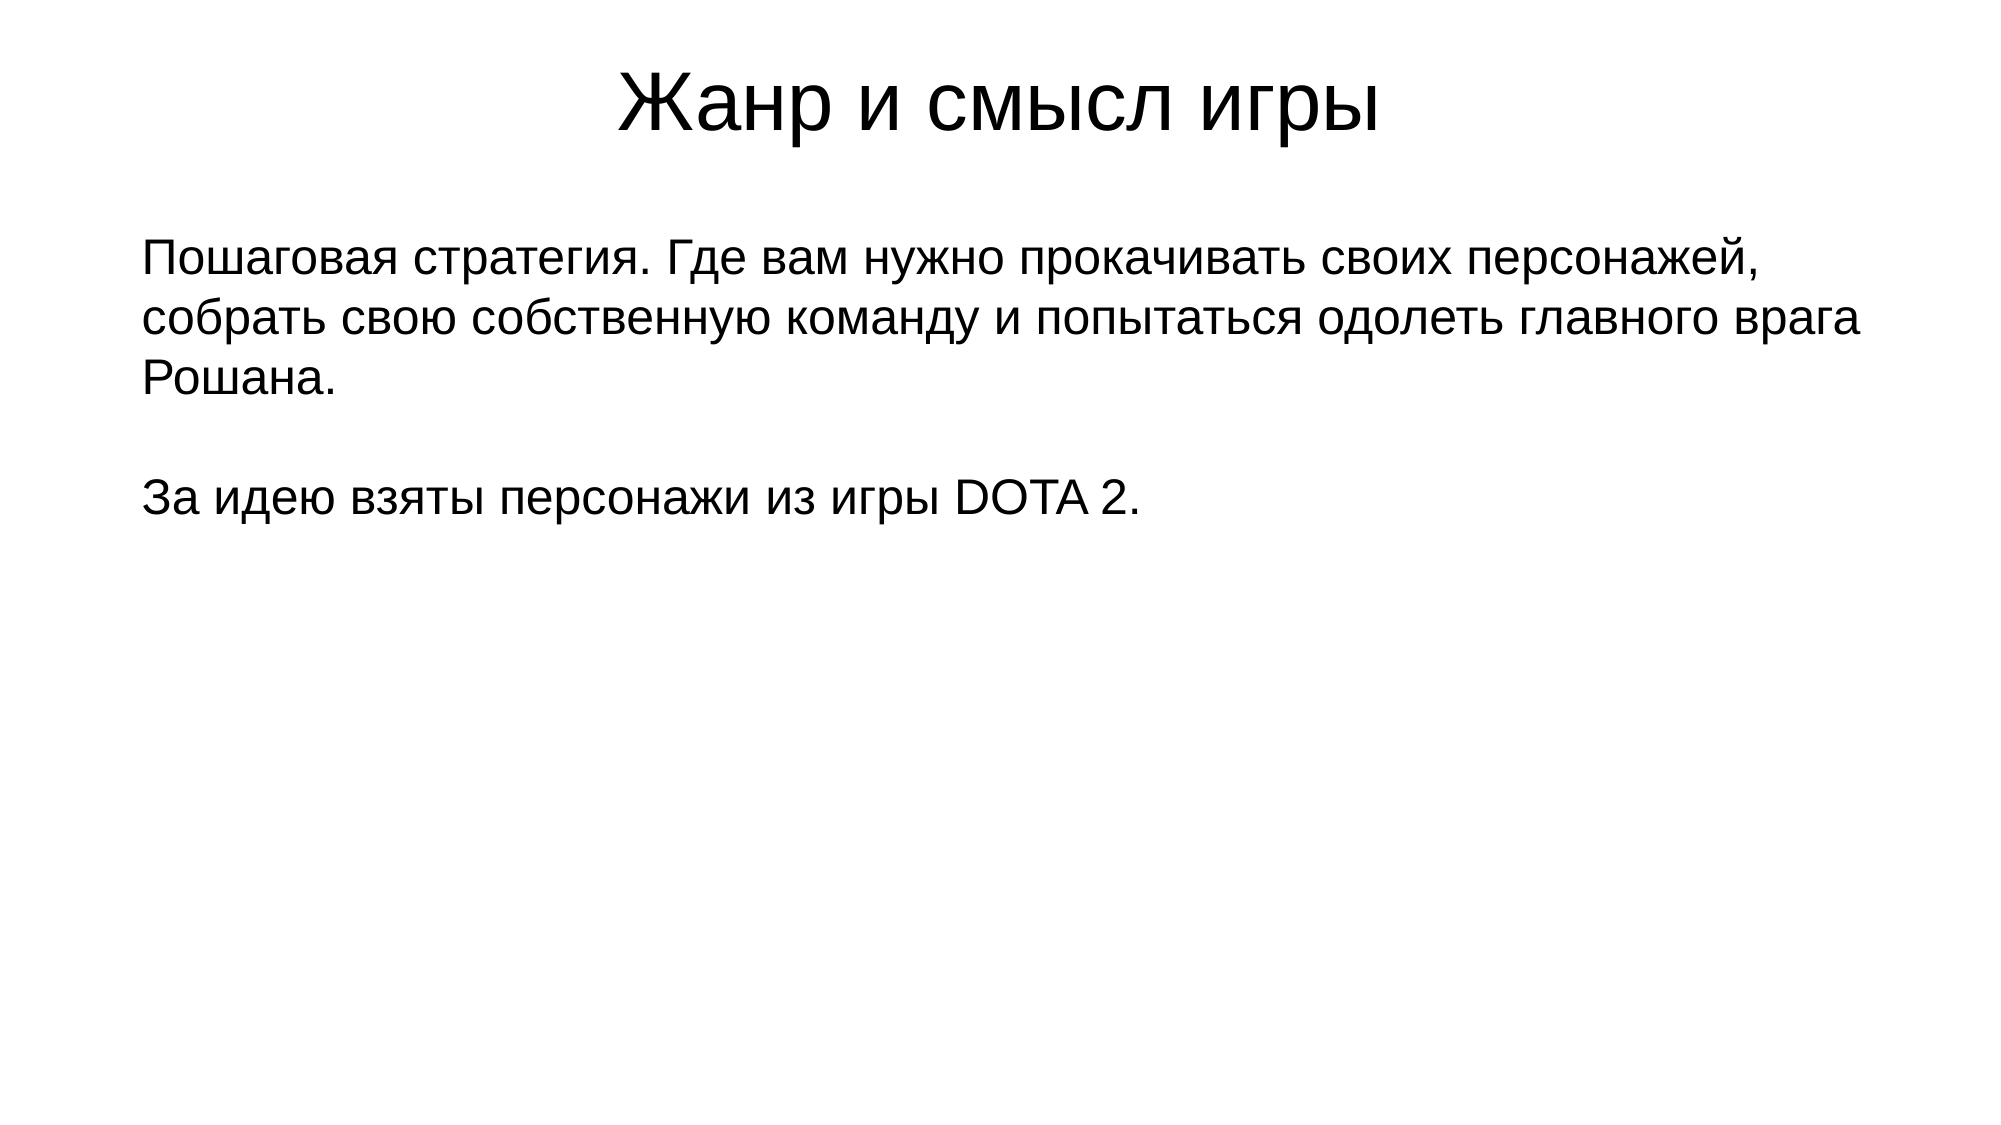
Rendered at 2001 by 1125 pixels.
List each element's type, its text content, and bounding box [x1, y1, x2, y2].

title Жанр и смысл игры [249, 34, 1750, 160]
text_box Пошаговая стратегия. Где вам нужно прокачивать своих персонажей, собрать свою собственную команду и попытаться одолеть главного врага Рошана. За идею взяты персонажи из игры DOTA 2. [141, 224, 1878, 1016]
